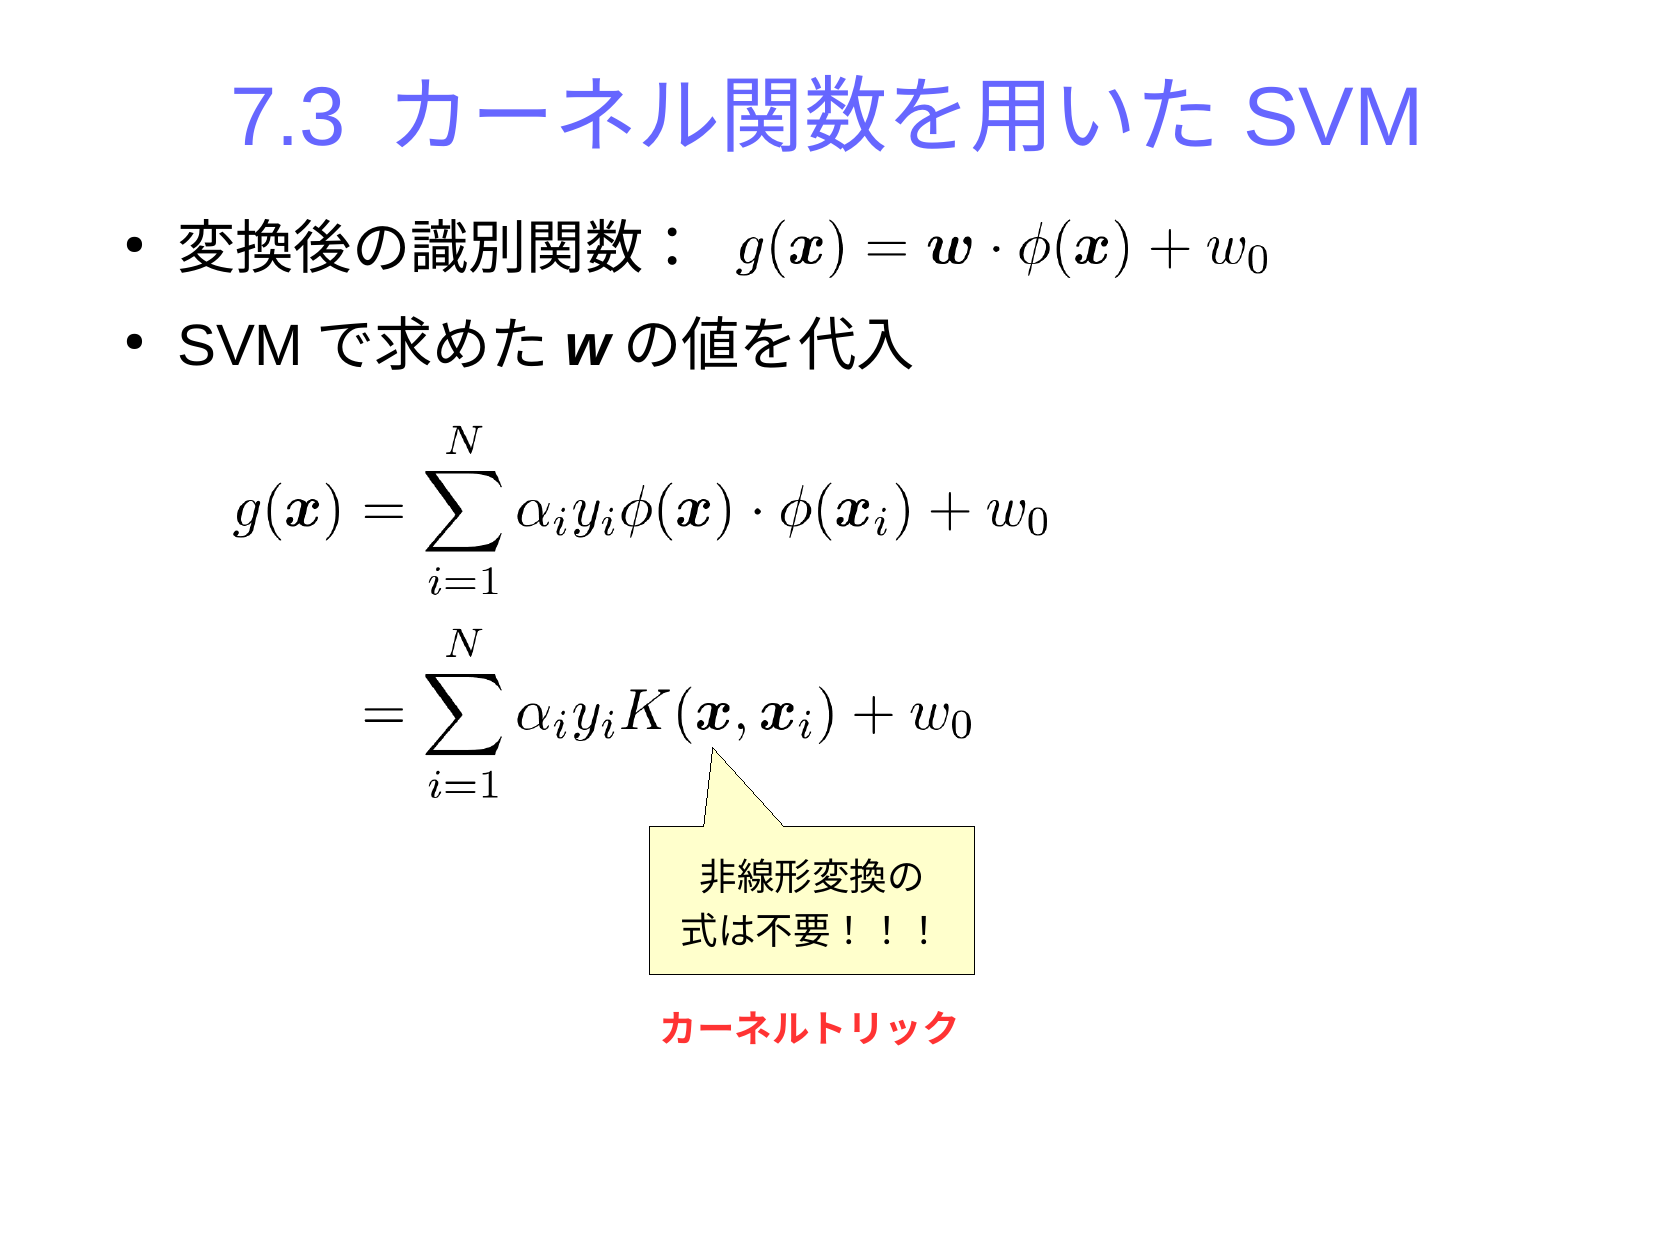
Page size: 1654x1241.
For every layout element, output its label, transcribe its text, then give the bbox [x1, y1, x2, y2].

list 変換後の識別関数： SVMで求めたwの値を代入 [106, 206, 1595, 1076]
text_box カーネルトリック [644, 991, 975, 1063]
picture [736, 219, 1267, 278]
text_box 非線形変換の 式は不要！！！ [649, 747, 975, 975]
picture [233, 425, 1047, 798]
title 7.3 カーネル関数を用いたSVM [82, 49, 1571, 178]
